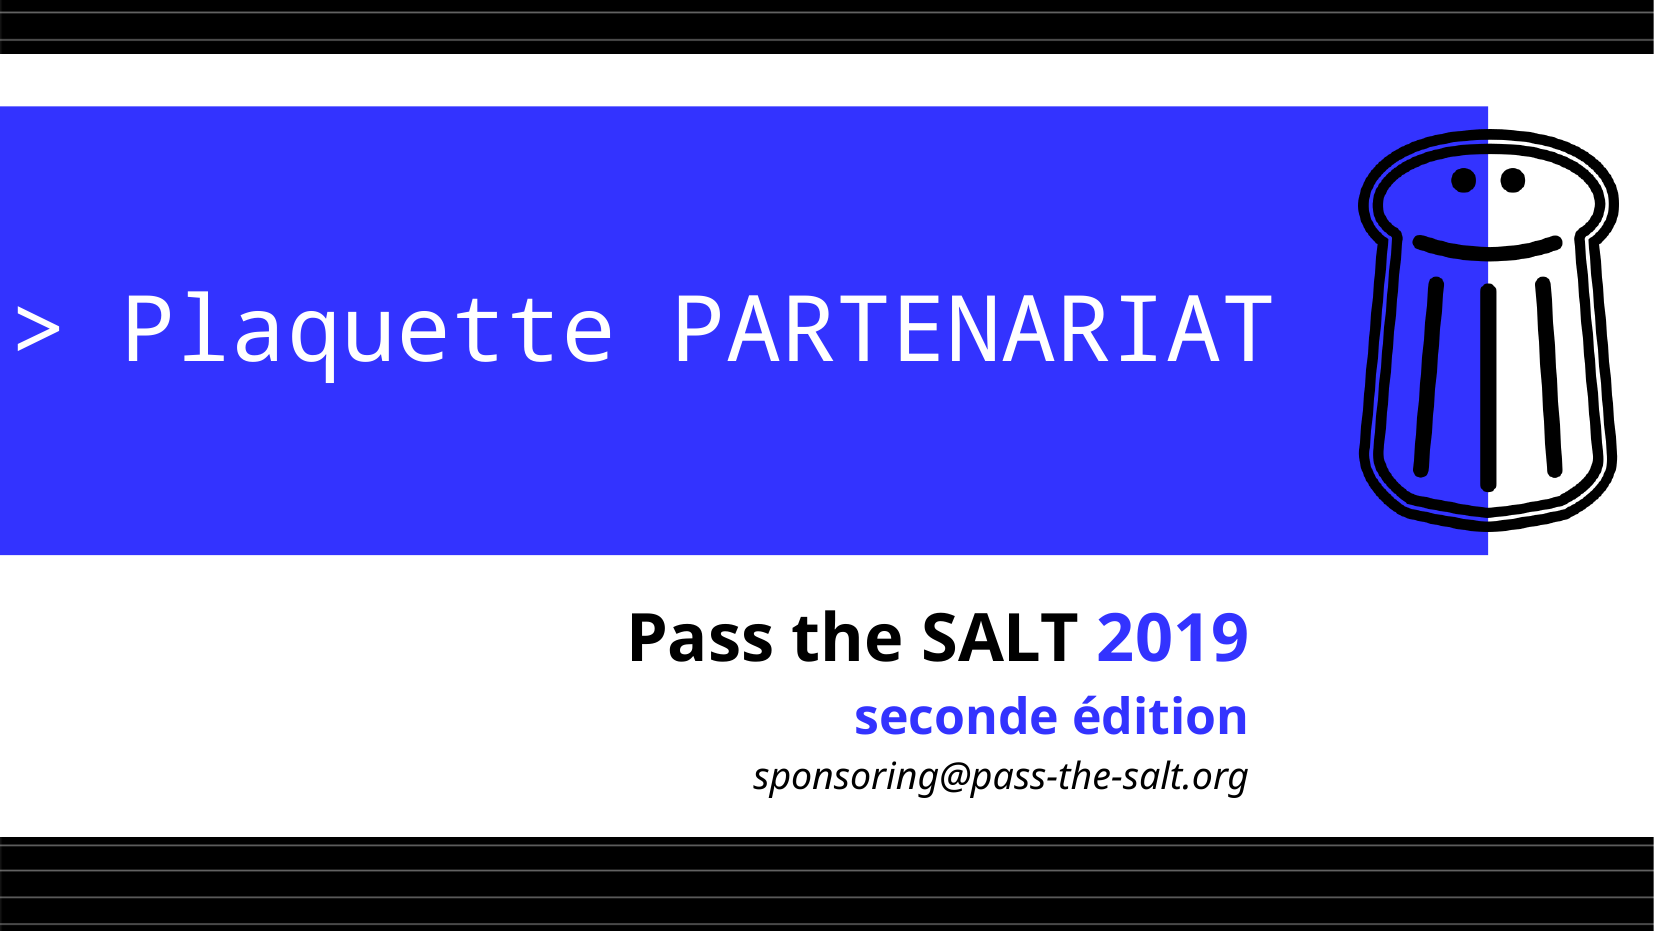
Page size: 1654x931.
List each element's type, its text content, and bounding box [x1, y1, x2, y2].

title > Plaquette PARTENARIAT [0, 106, 1489, 556]
picture [0, 0, 1654, 54]
picture [1358, 129, 1619, 532]
subtitle Pass the SALT 2019 seconde édition sponsoring@pass-the-salt.org [625, 590, 1489, 824]
picture [0, 837, 1654, 931]
